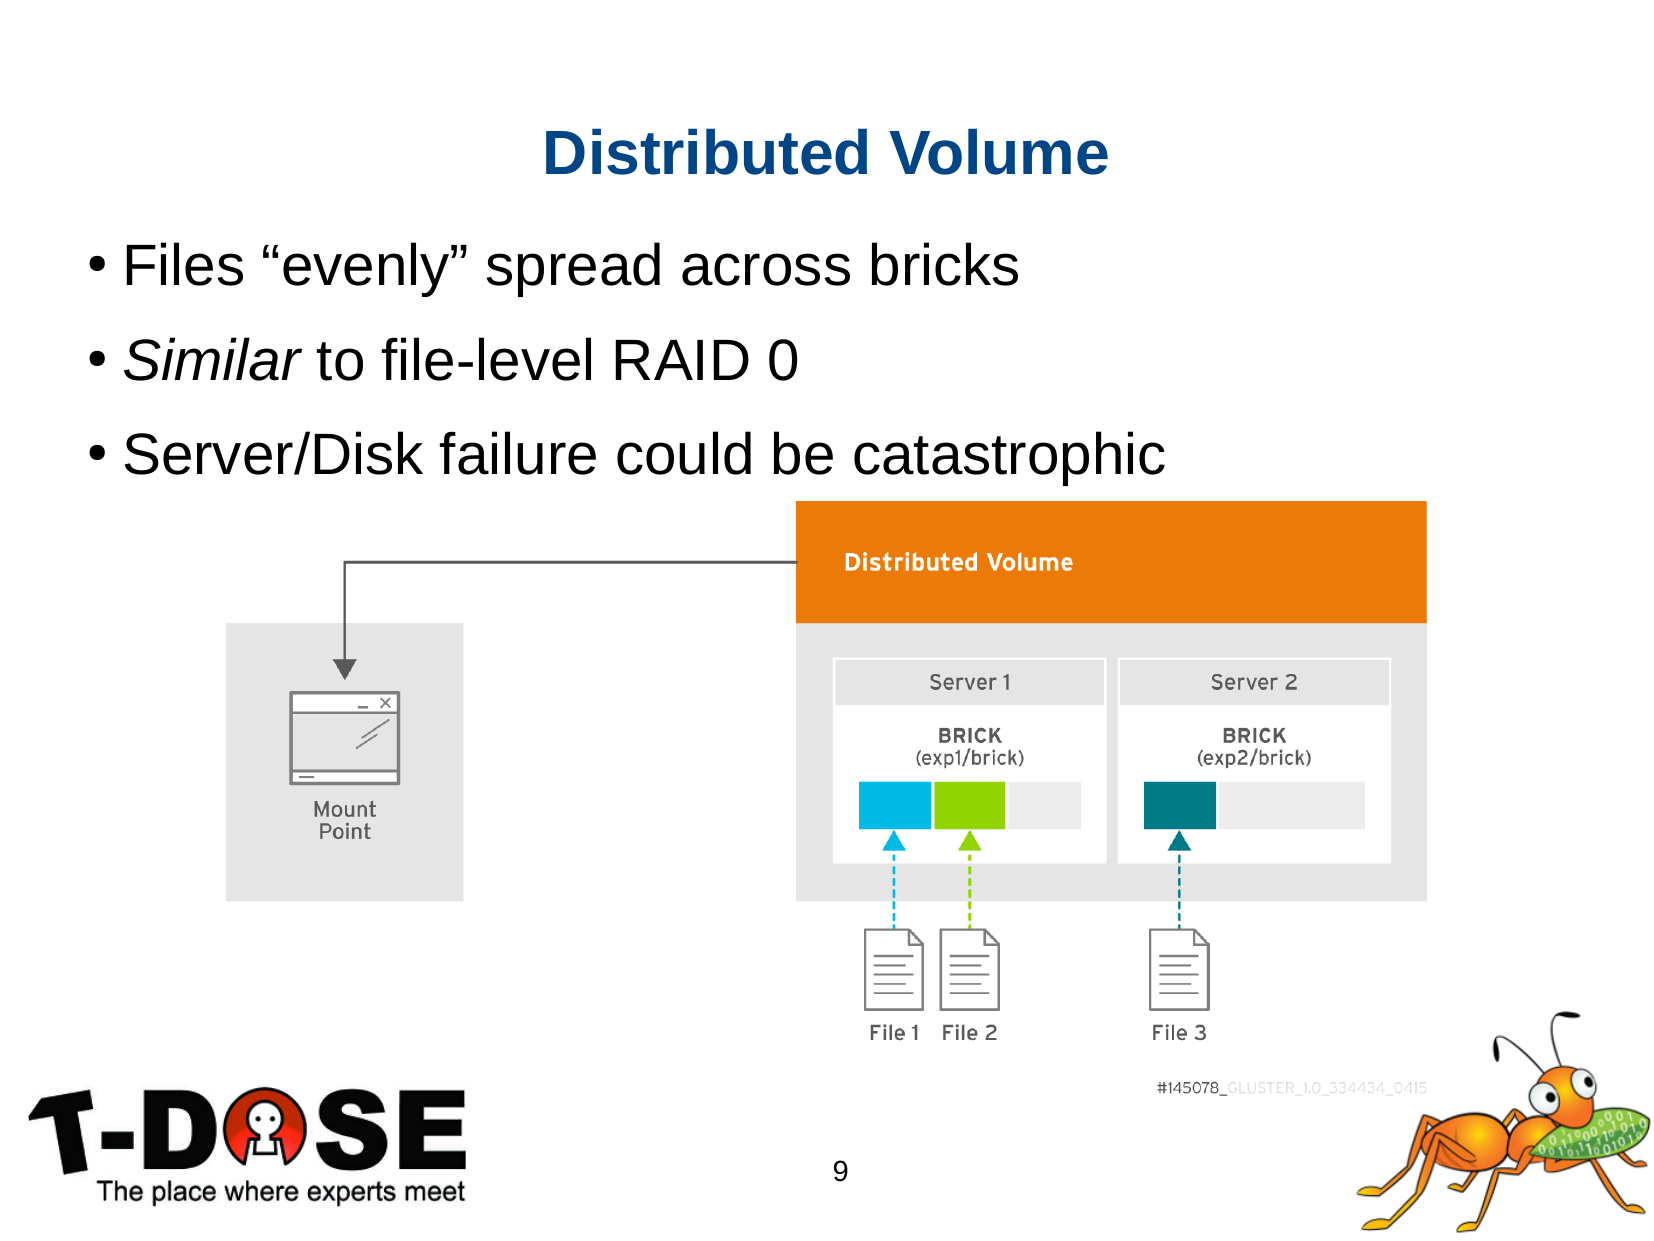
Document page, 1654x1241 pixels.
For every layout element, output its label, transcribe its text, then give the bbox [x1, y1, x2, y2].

picture [23, 501, 1427, 1215]
picture [1353, 1009, 1654, 1235]
title Distributed Volume [82, 49, 1571, 257]
list Files “evenly” spread across bricks Similar to file-level RAID 0 Server/Disk failure could be catastrophic [86, 232, 1576, 1111]
